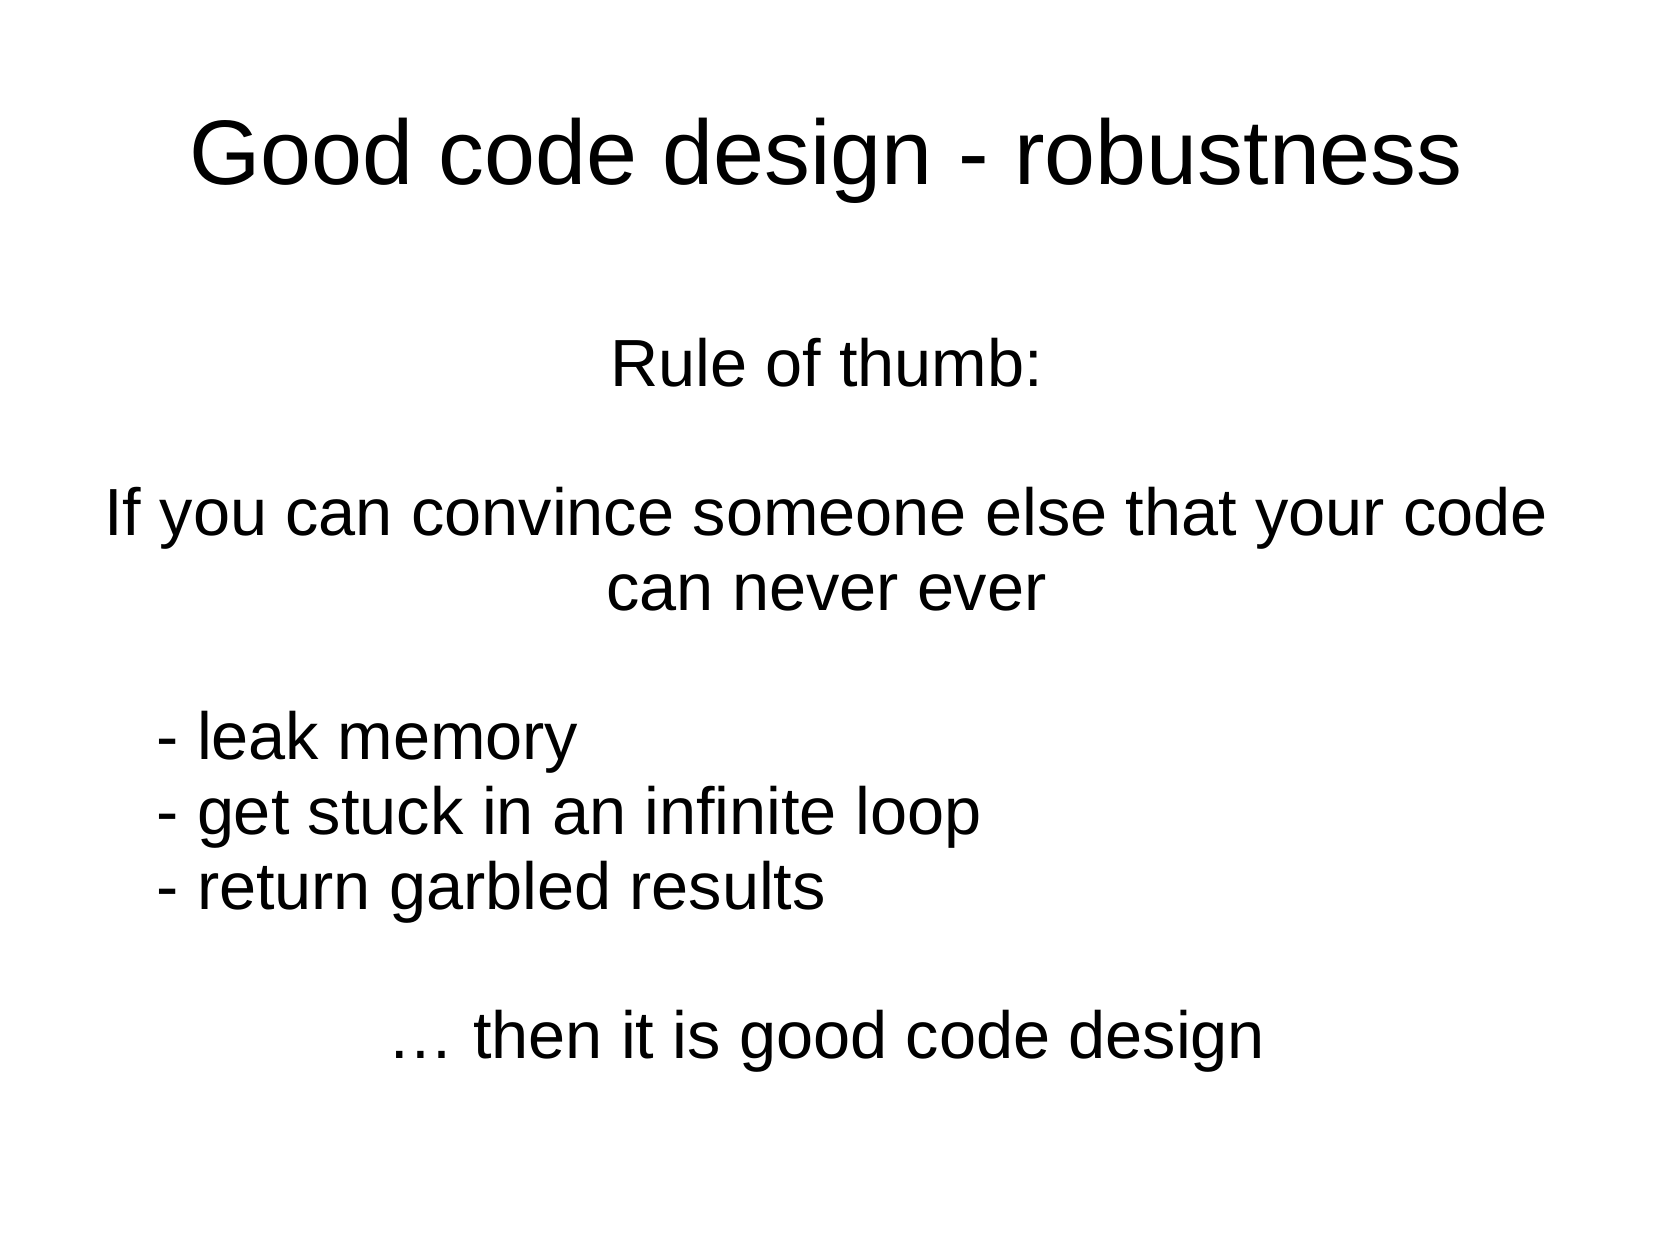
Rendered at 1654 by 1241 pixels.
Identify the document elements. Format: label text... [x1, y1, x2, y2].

subtitle Rule of thumb: If you can convince someone else that your code can never ever - leak memory - get stuck in an infinite loop - return garbled results … then it is good code design [82, 297, 1571, 1102]
title Good code design - robustness [82, 56, 1571, 250]
